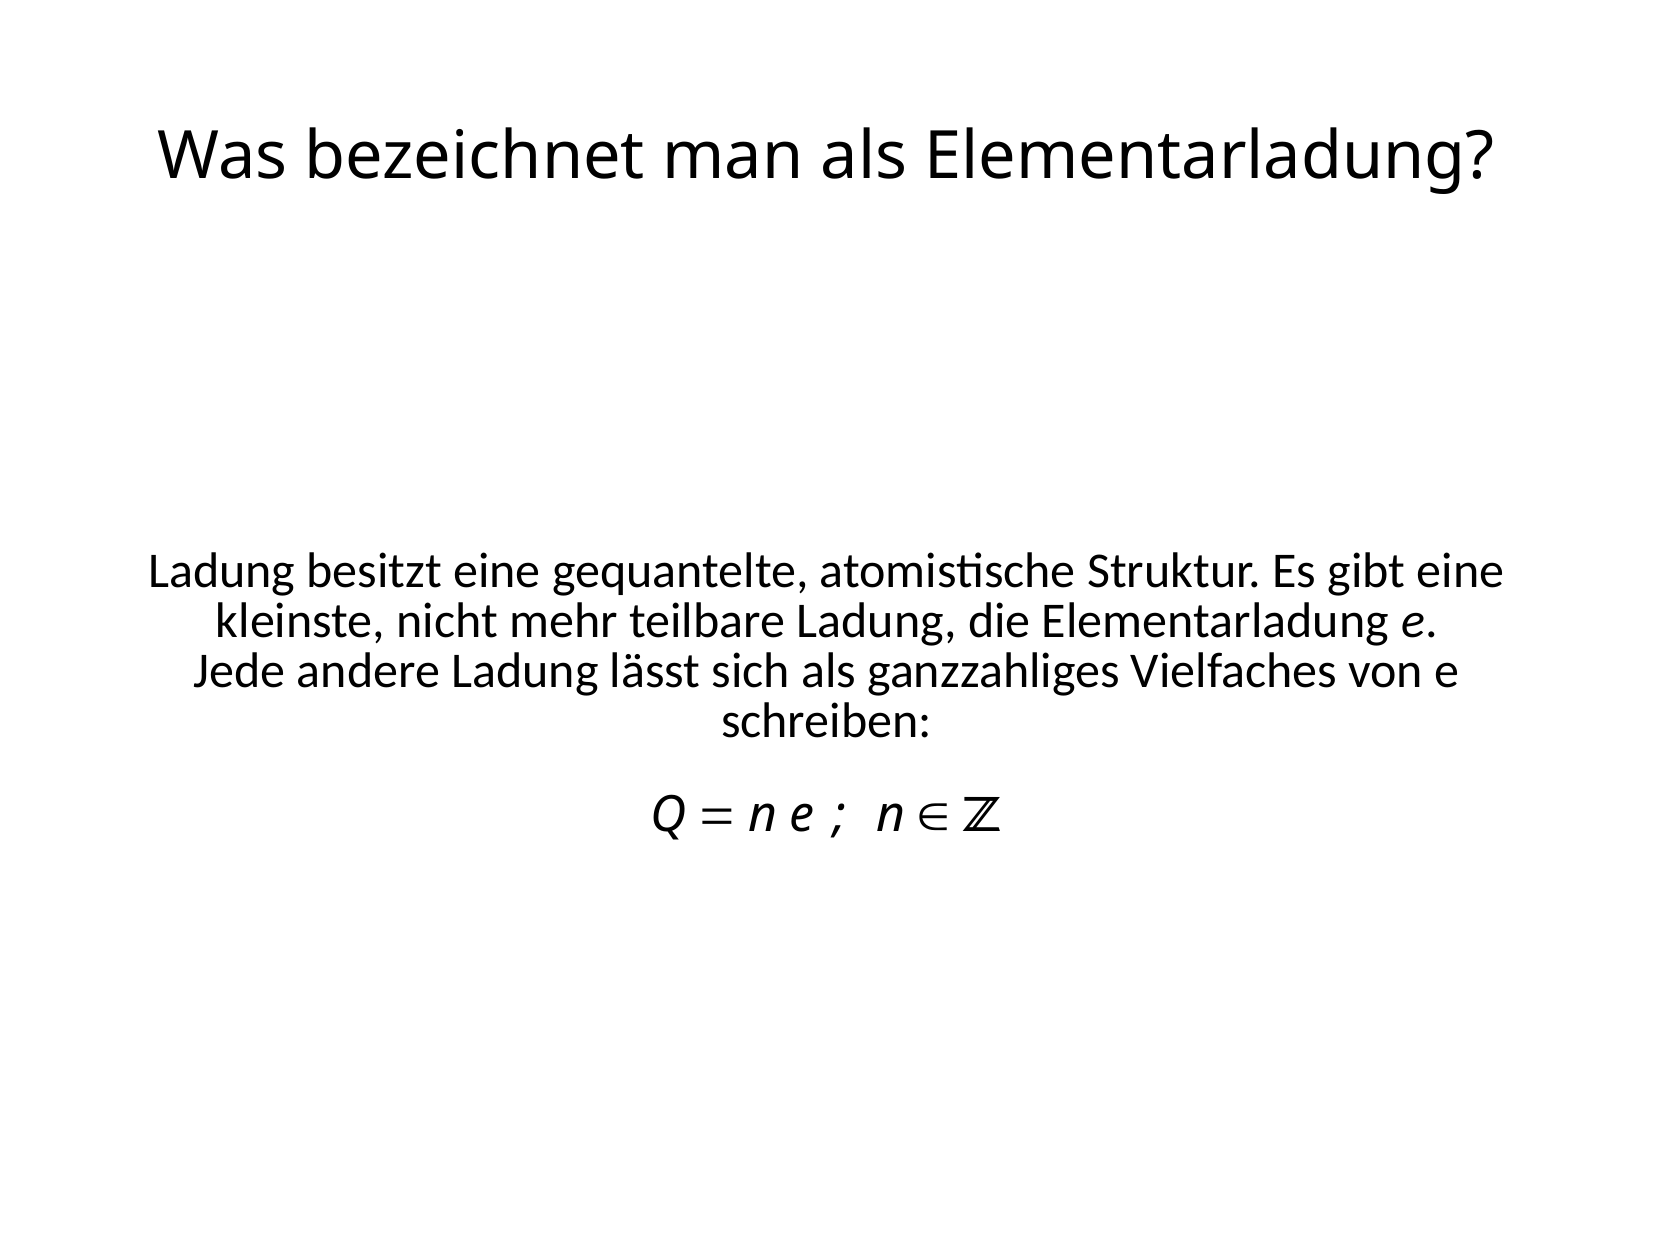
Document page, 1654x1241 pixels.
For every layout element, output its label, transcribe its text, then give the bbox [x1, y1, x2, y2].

chart [644, 784, 1010, 846]
subtitle Ladung besitzt eine gequantelte, atomistische Struktur. Es gibt eine kleinste, nicht mehr teilbare Ladung, die Elementarladung e. Jede andere Ladung lässt sich als ganzzahliges Vielfaches von e schreiben: [82, 290, 1571, 1010]
title Was bezeichnet man als Elementarladung? [82, 49, 1571, 257]
